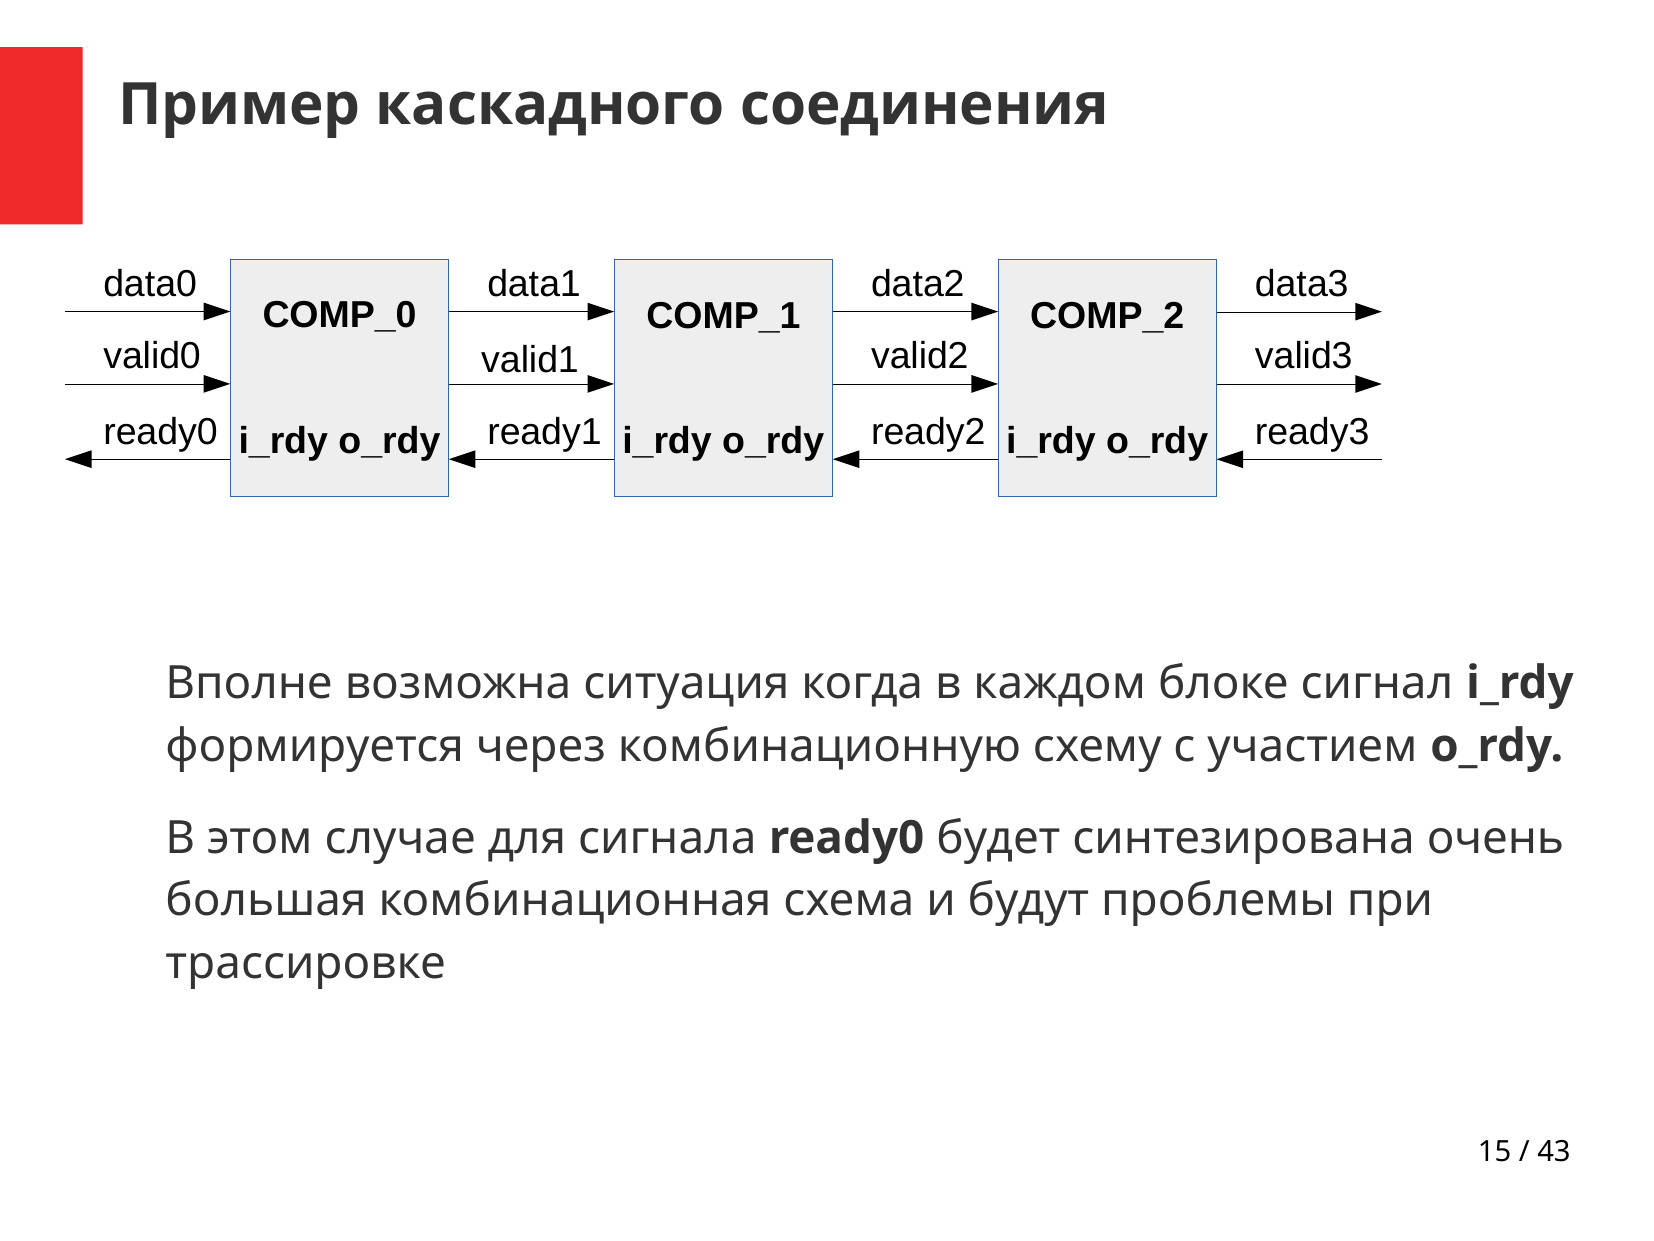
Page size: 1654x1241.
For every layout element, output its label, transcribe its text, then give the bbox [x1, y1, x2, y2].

text_box COMP_2 i_rdy o_rdy [998, 259, 1217, 497]
text_box data3 [1240, 255, 1418, 354]
list Вполне возможна ситуация когда в каждом блоке сигнал i_rdy формируется через комбинационную схему с участием o_rdy. В этом случае для сигнала ready0 будет синтезирована очень большая комбинационная схема и будут проблемы при трассировке [94, 649, 1607, 1052]
text_box ready3 [1240, 402, 1394, 501]
title Пример каскадного соединения [118, 49, 1571, 154]
text_box COMP_0 i_rdy o_rdy [230, 259, 449, 497]
text_box COMP_1 i_rdy o_rdy [615, 259, 833, 497]
text_box ready1 [472, 402, 638, 501]
text_box ready2 [856, 402, 1016, 501]
text_box valid3 [1240, 354, 1371, 402]
text_box valid1 [466, 330, 615, 429]
text_box data1 [472, 255, 615, 354]
text_box valid0 [88, 327, 225, 402]
text_box data0 [88, 255, 213, 354]
text_box valid2 [856, 327, 1004, 402]
text_box ready0 [88, 402, 249, 501]
text_box data2 [856, 255, 981, 354]
